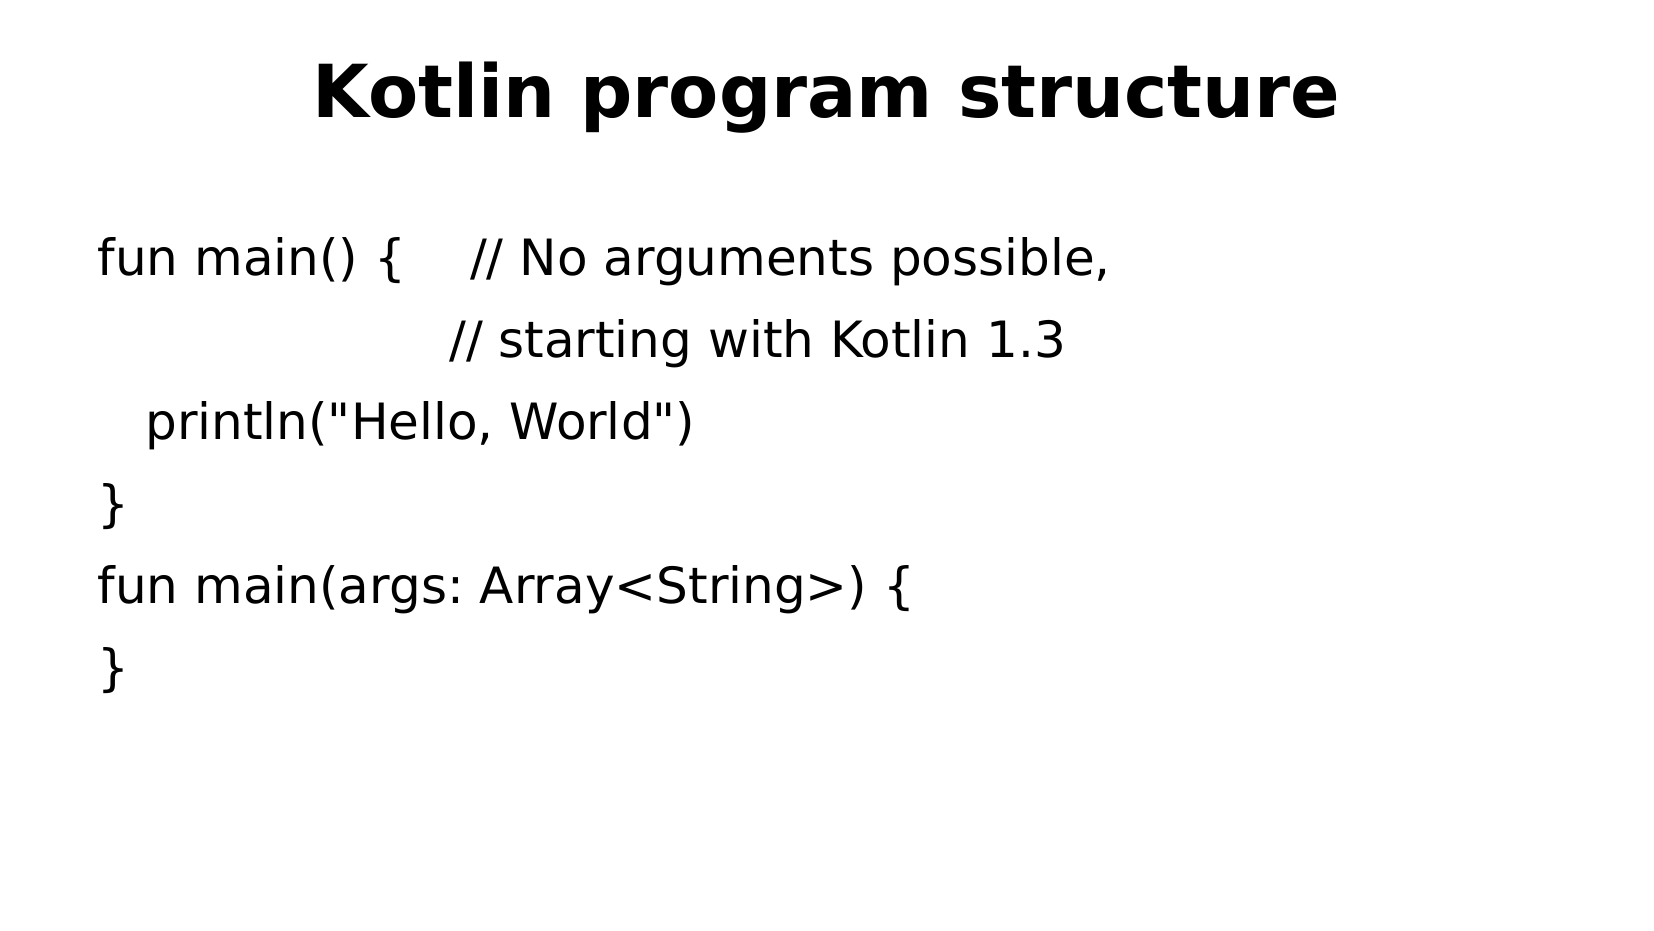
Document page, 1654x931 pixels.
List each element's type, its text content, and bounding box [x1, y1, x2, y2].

list fun main() { // No arguments possible, // starting with Kotlin 1.3 println("Hello, World") } fun main(args: Array<String>) { } [82, 217, 1571, 758]
title Kotlin program structure [82, 37, 1571, 147]
